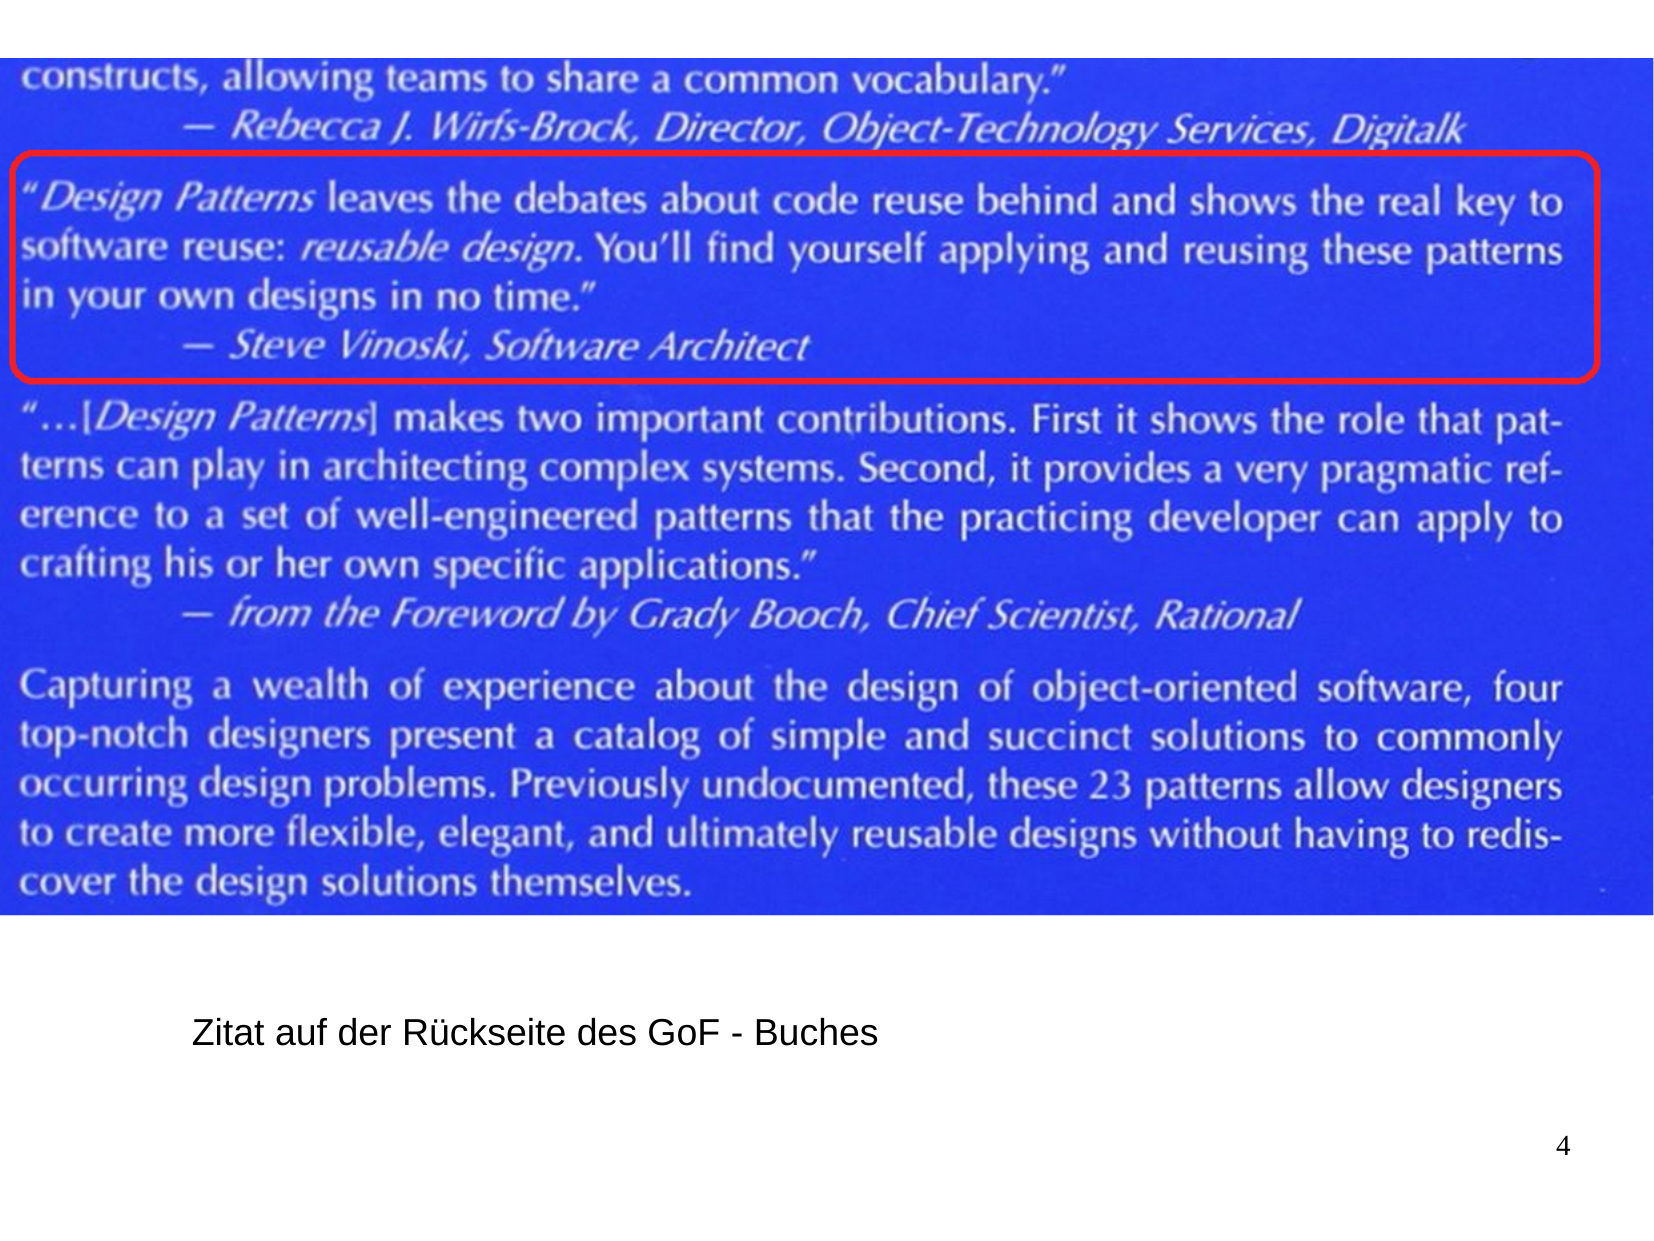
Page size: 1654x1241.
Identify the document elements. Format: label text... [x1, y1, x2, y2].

picture [0, 58, 1654, 922]
text_box Zitat auf der Rückseite des GoF - Buches [177, 1003, 895, 1061]
